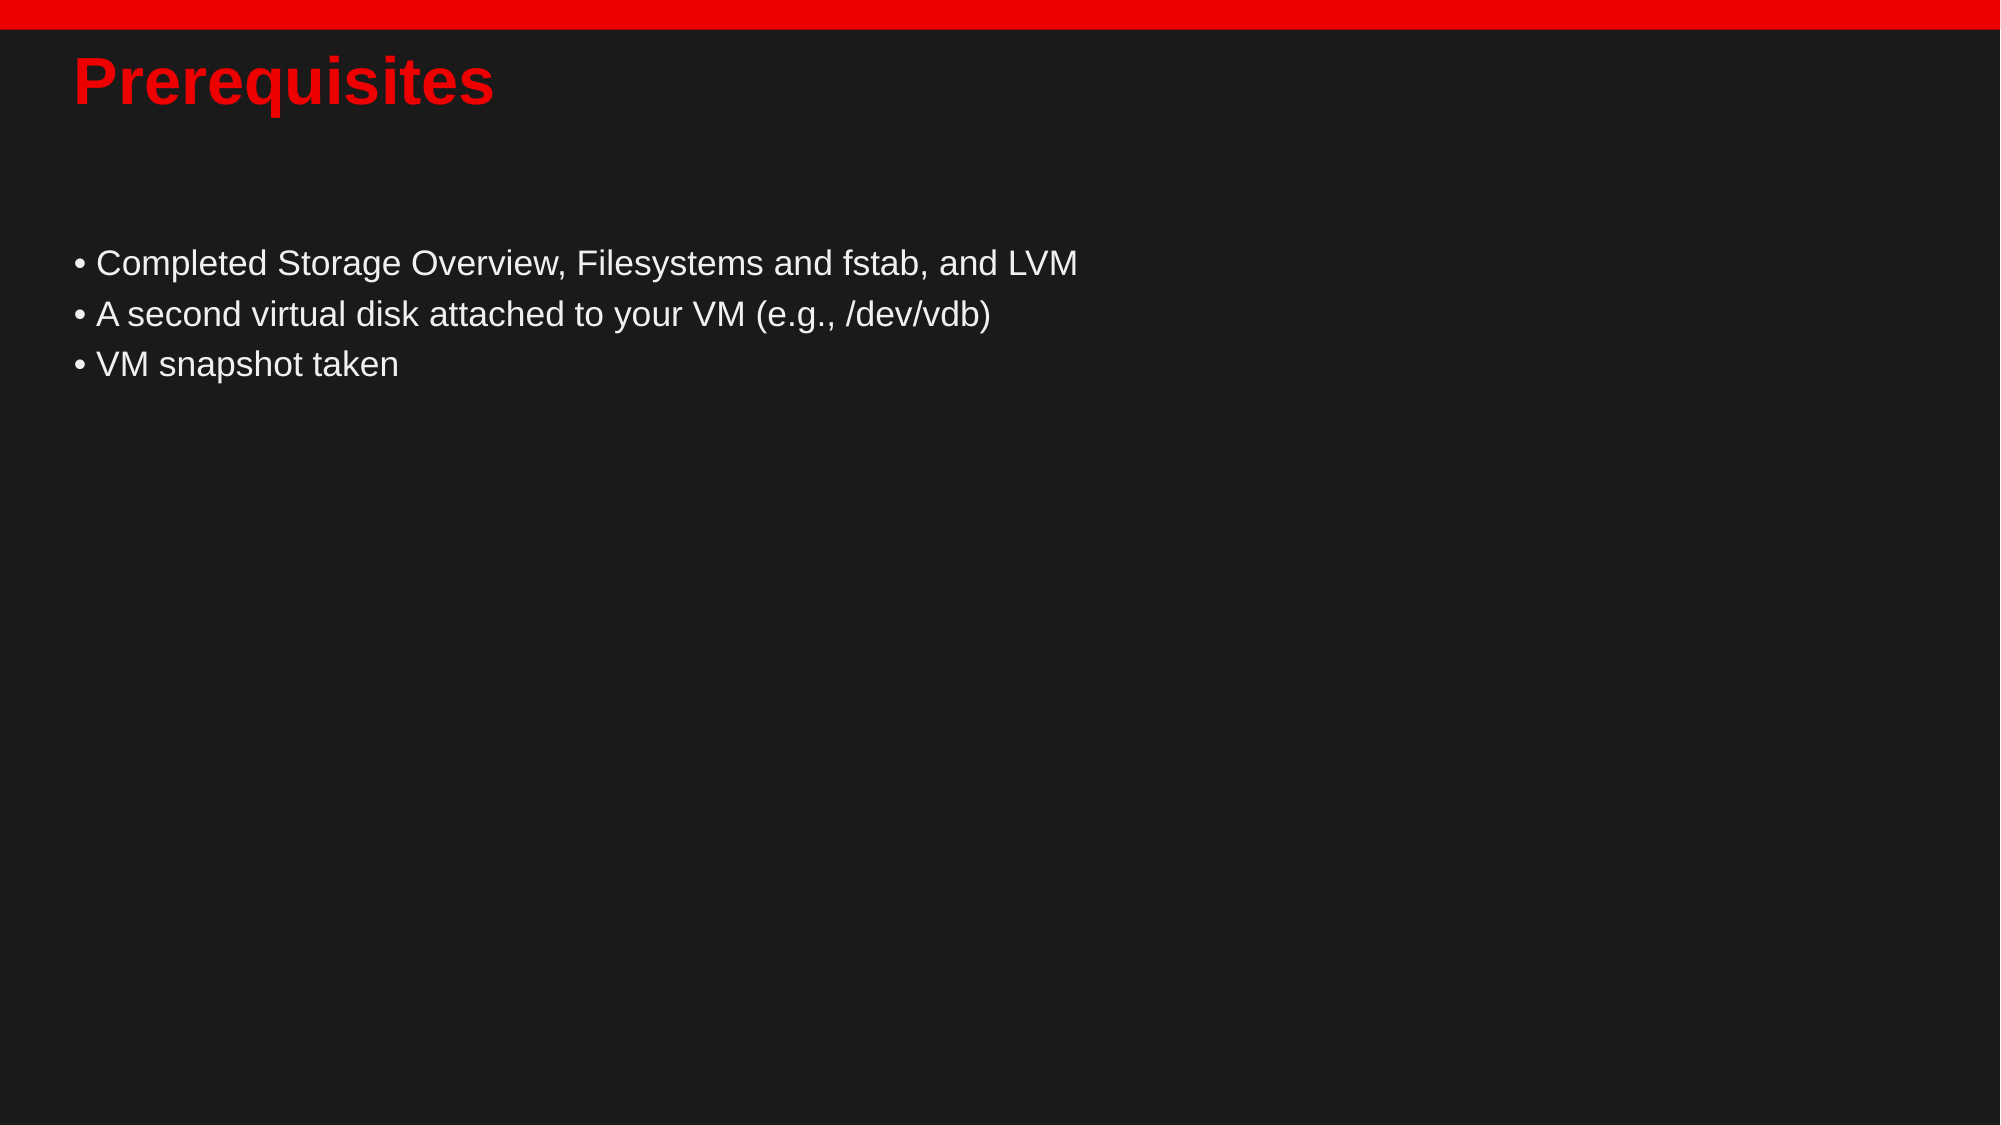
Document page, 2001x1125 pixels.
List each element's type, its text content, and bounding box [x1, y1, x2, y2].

text_box [0, 0, 2001, 30]
text_box Prerequisites [59, 36, 1942, 208]
text_box • Completed Storage Overview, Filesystems and fstab, and LVM • A second virtual disk attached to your VM (e.g., /dev/vdb) • VM snapshot taken [59, 236, 1942, 1037]
